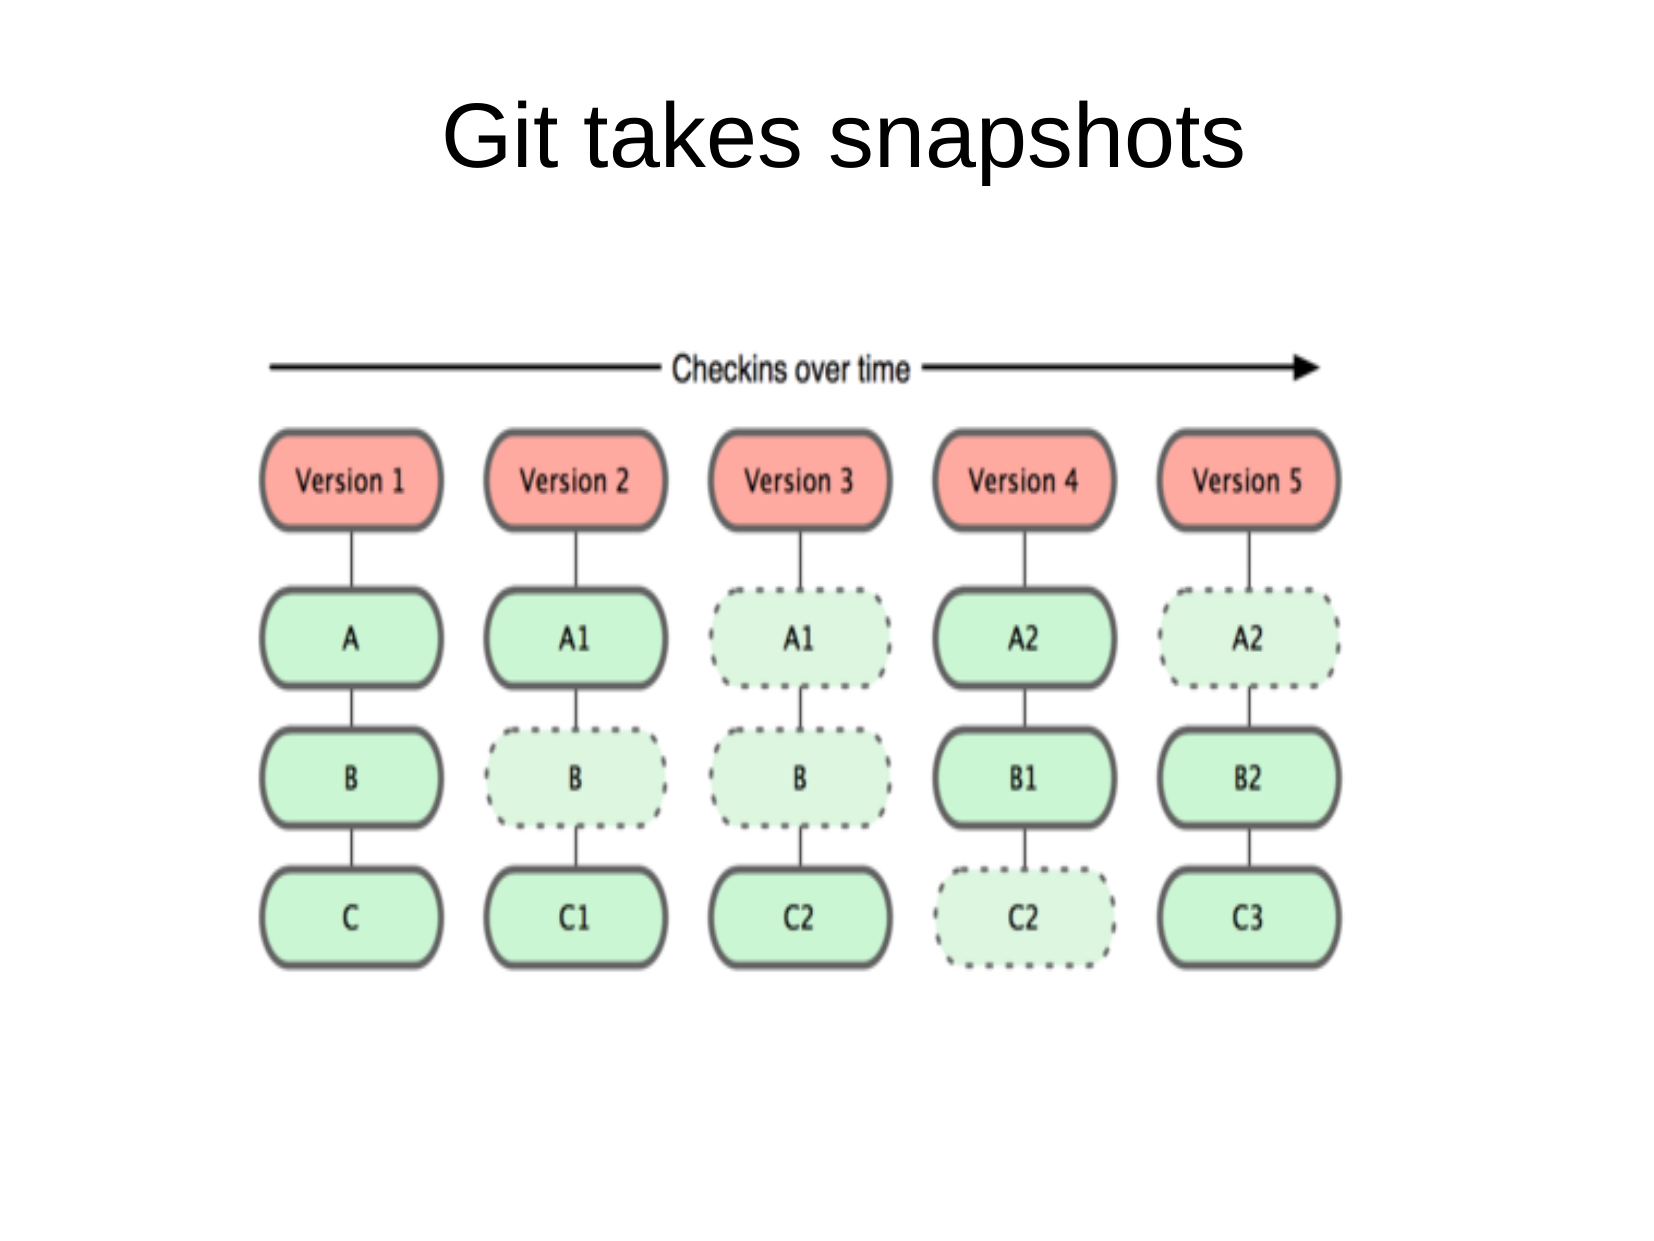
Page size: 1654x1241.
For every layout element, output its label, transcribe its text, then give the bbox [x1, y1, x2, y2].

title Git takes snapshots [0, 27, 1654, 235]
picture [255, 329, 1345, 976]
